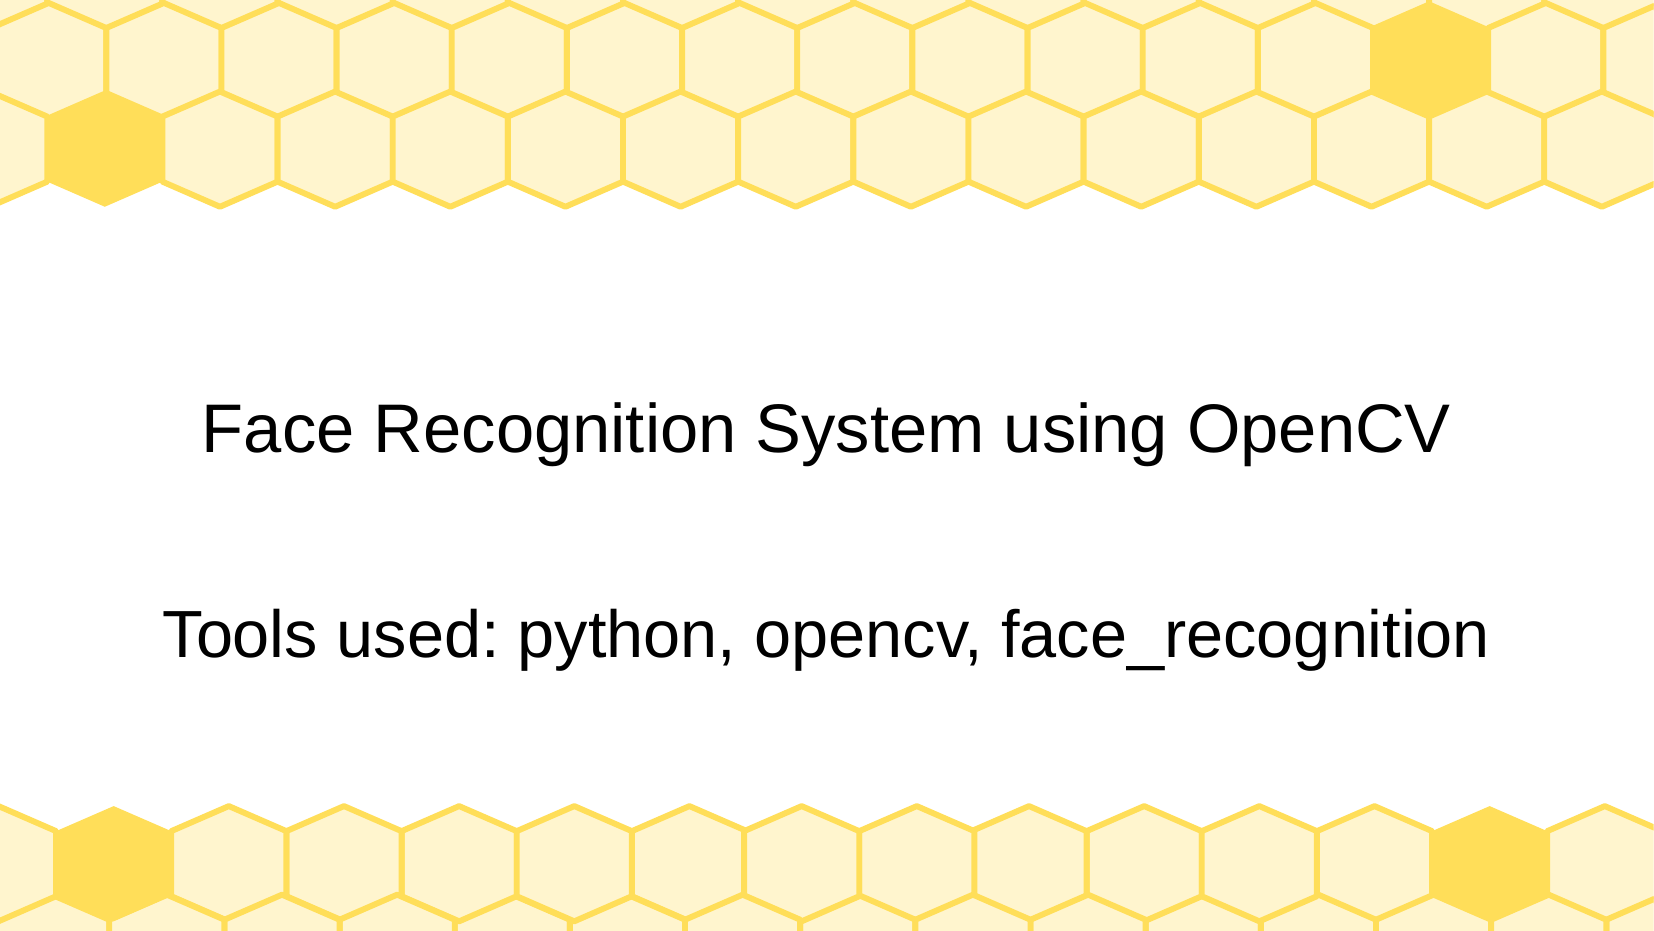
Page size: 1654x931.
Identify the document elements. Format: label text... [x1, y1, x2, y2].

subtitle Tools used: python, opencv, face_recognition [88, 561, 1565, 709]
title Face Recognition System using OpenCV [88, 324, 1565, 532]
